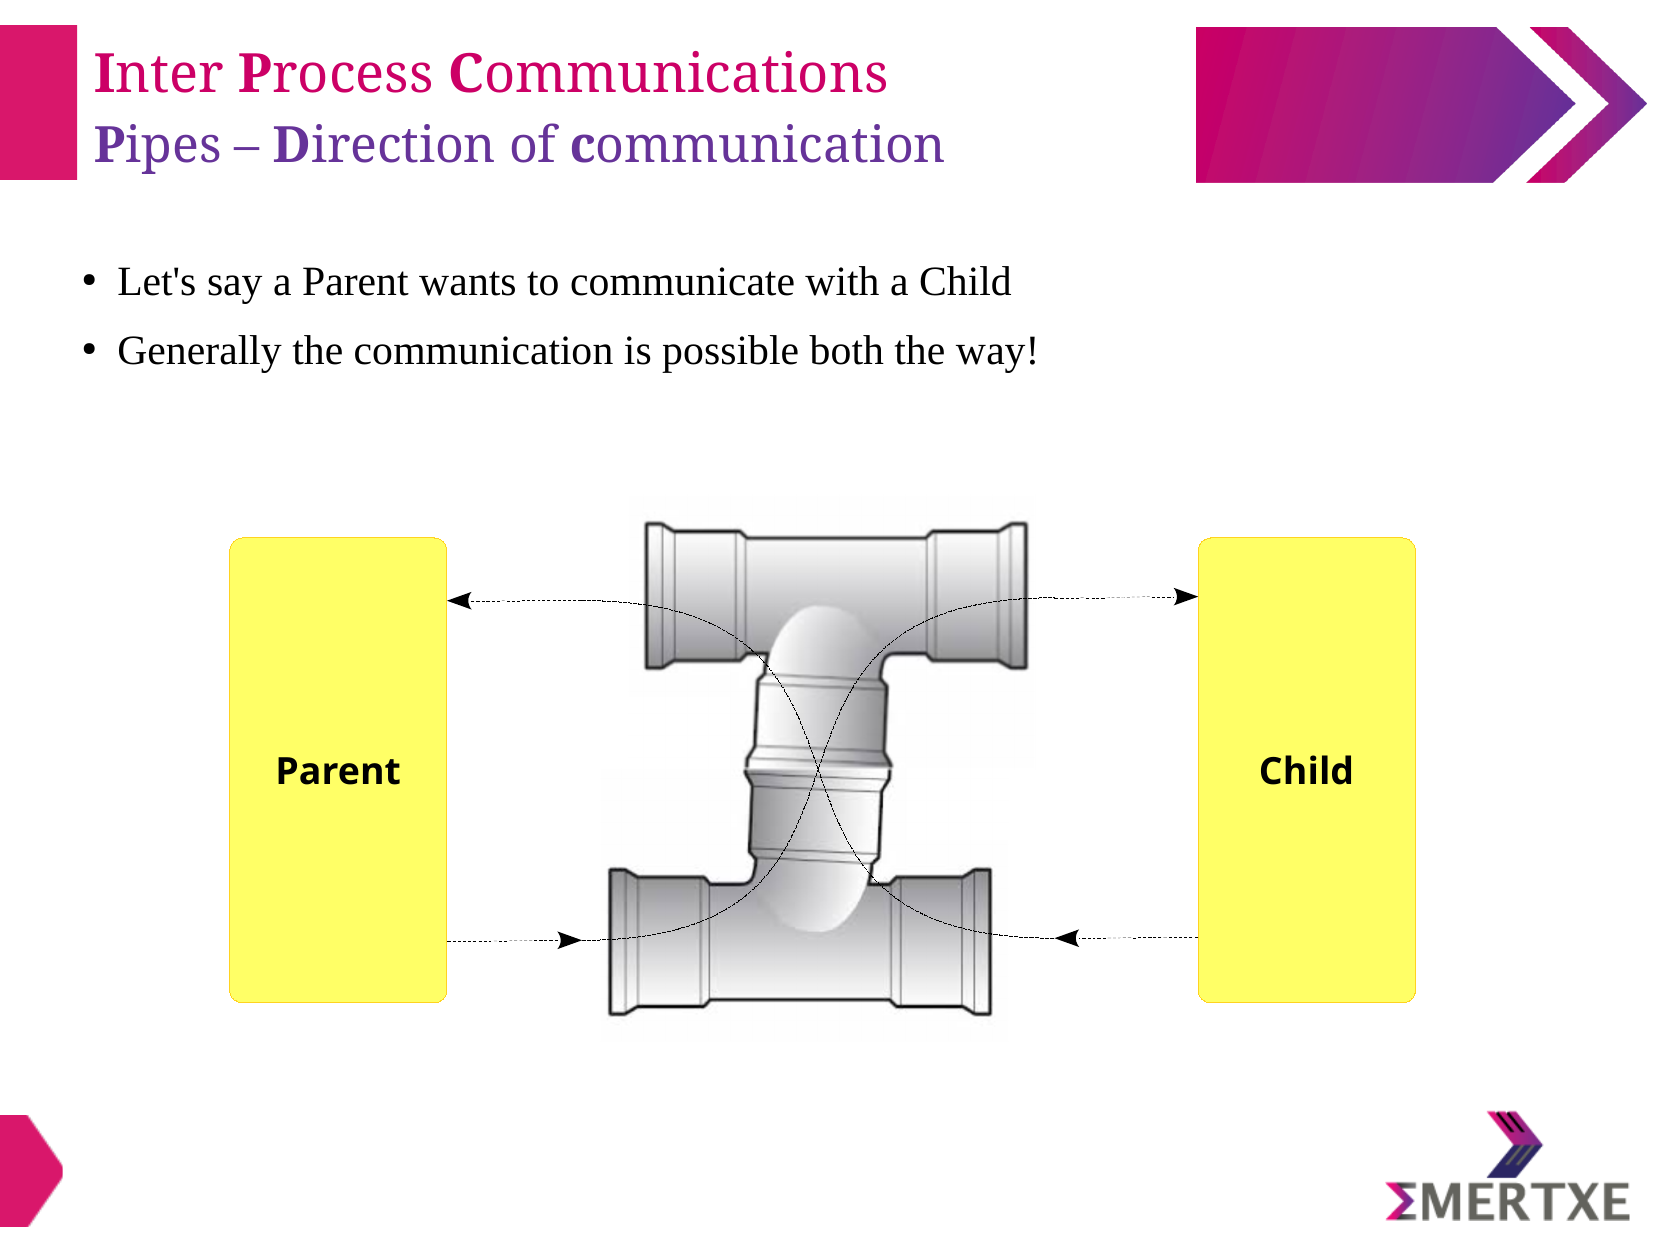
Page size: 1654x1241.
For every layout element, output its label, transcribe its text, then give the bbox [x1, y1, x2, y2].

title Inter Process Communications Pipes – Direction of communication [93, 2, 1571, 210]
picture [1571, 27, 1647, 183]
picture [600, 494, 1036, 1042]
text_box Child [1198, 537, 1416, 1003]
text_box Parent [229, 537, 447, 1003]
text_box Let's say a Parent wants to communicate with a Child Generally the communication is possible both the way! [67, 227, 1530, 389]
picture [1385, 1107, 1631, 1221]
